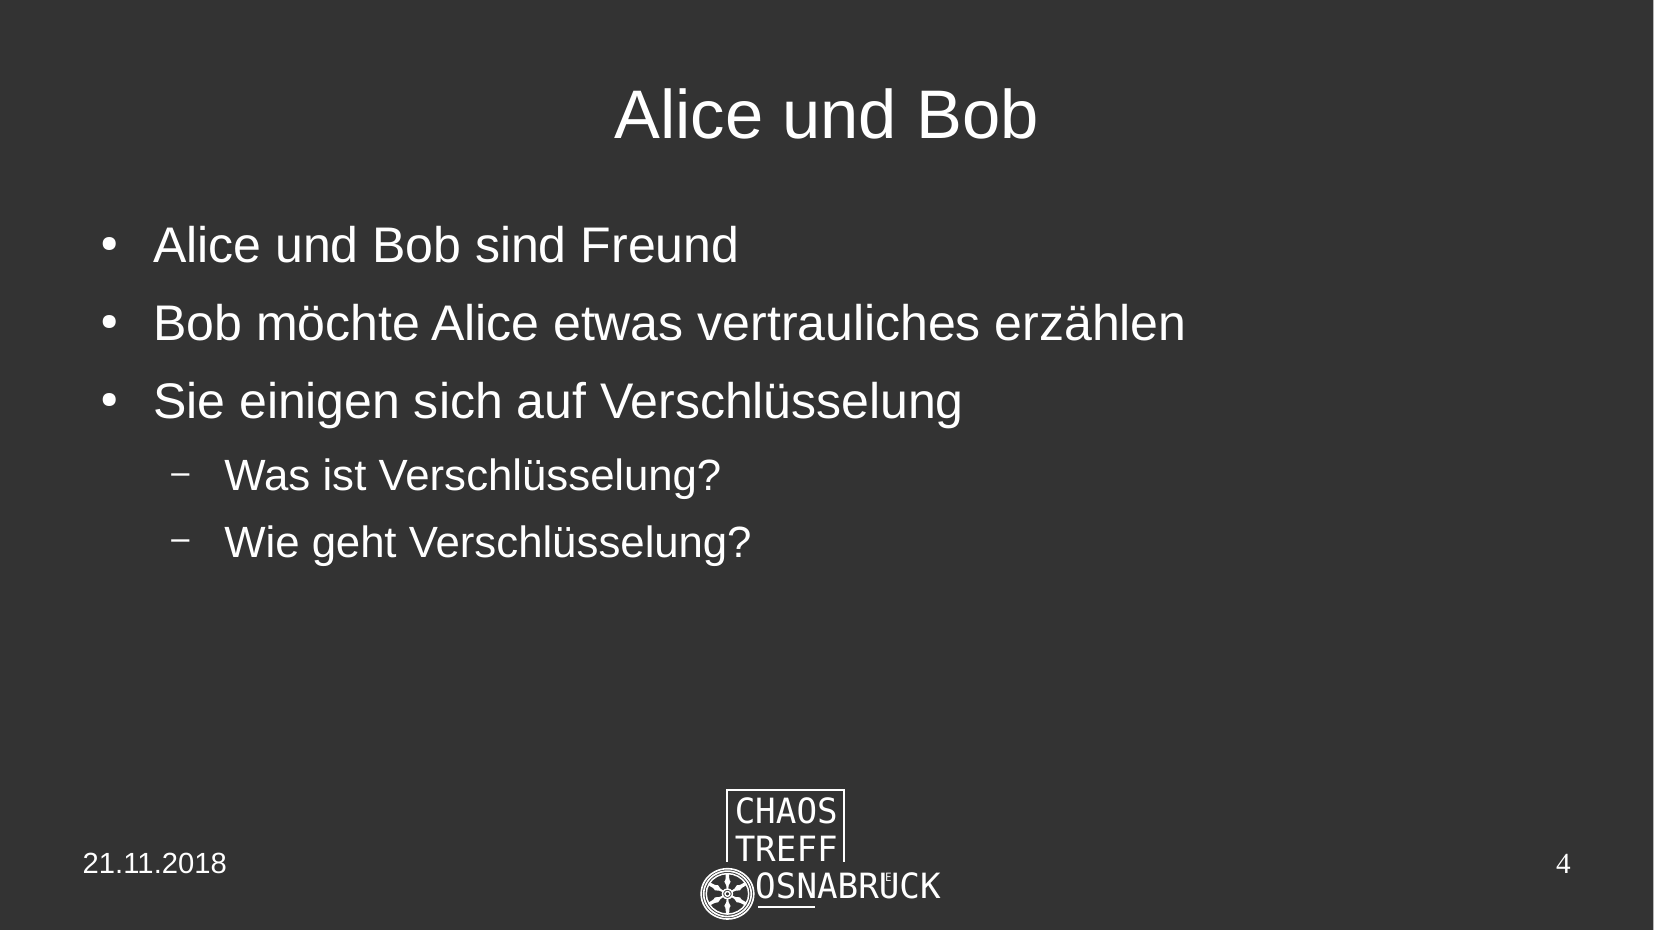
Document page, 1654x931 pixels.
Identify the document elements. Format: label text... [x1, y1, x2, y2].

title Alice und Bob [82, 37, 1571, 193]
list Alice und Bob sind Freund Bob möchte Alice etwas vertrauliches erzählen Sie einigen sich auf Verschlüsselung Was ist Verschlüsselung? Wie geht Verschlüsselung? [82, 217, 1561, 758]
